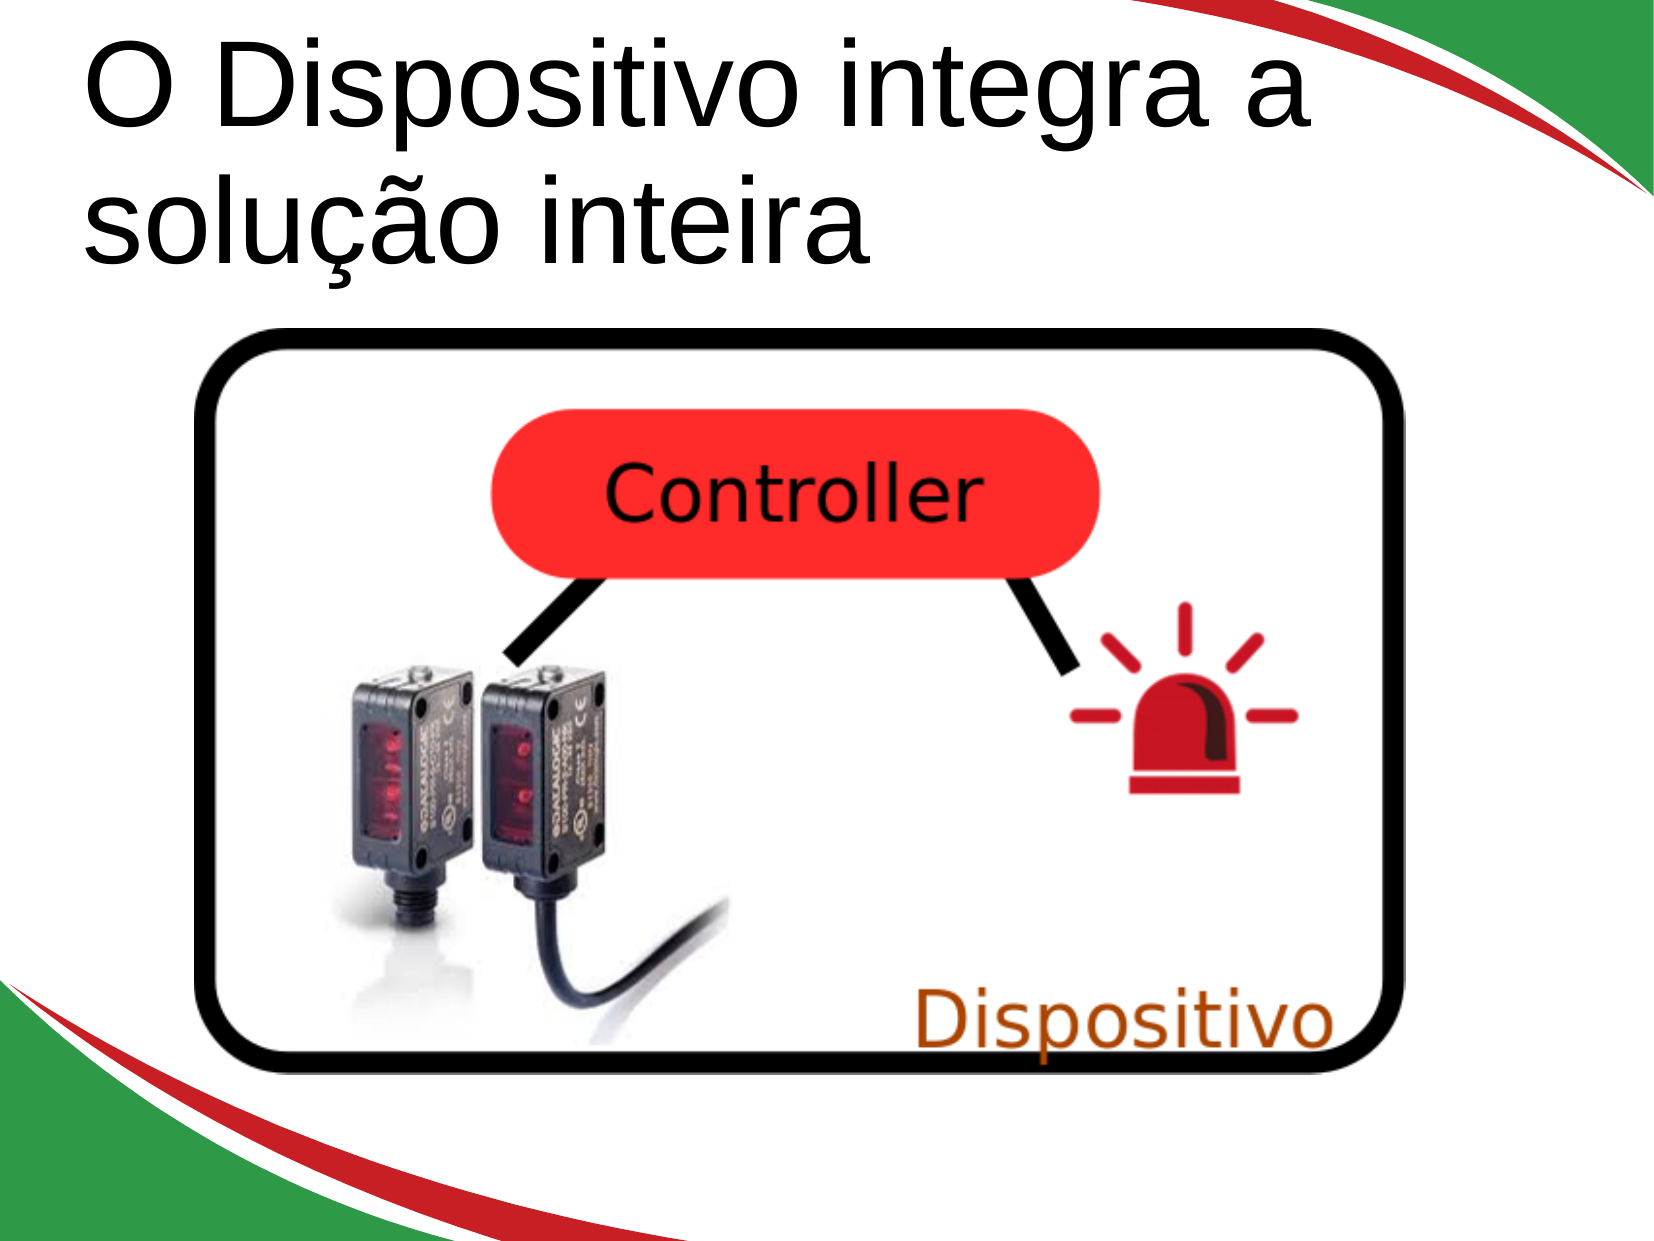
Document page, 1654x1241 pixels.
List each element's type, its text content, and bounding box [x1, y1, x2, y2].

title O Dispositivo integra a solução inteira [82, 16, 1571, 290]
picture [194, 328, 1406, 1075]
